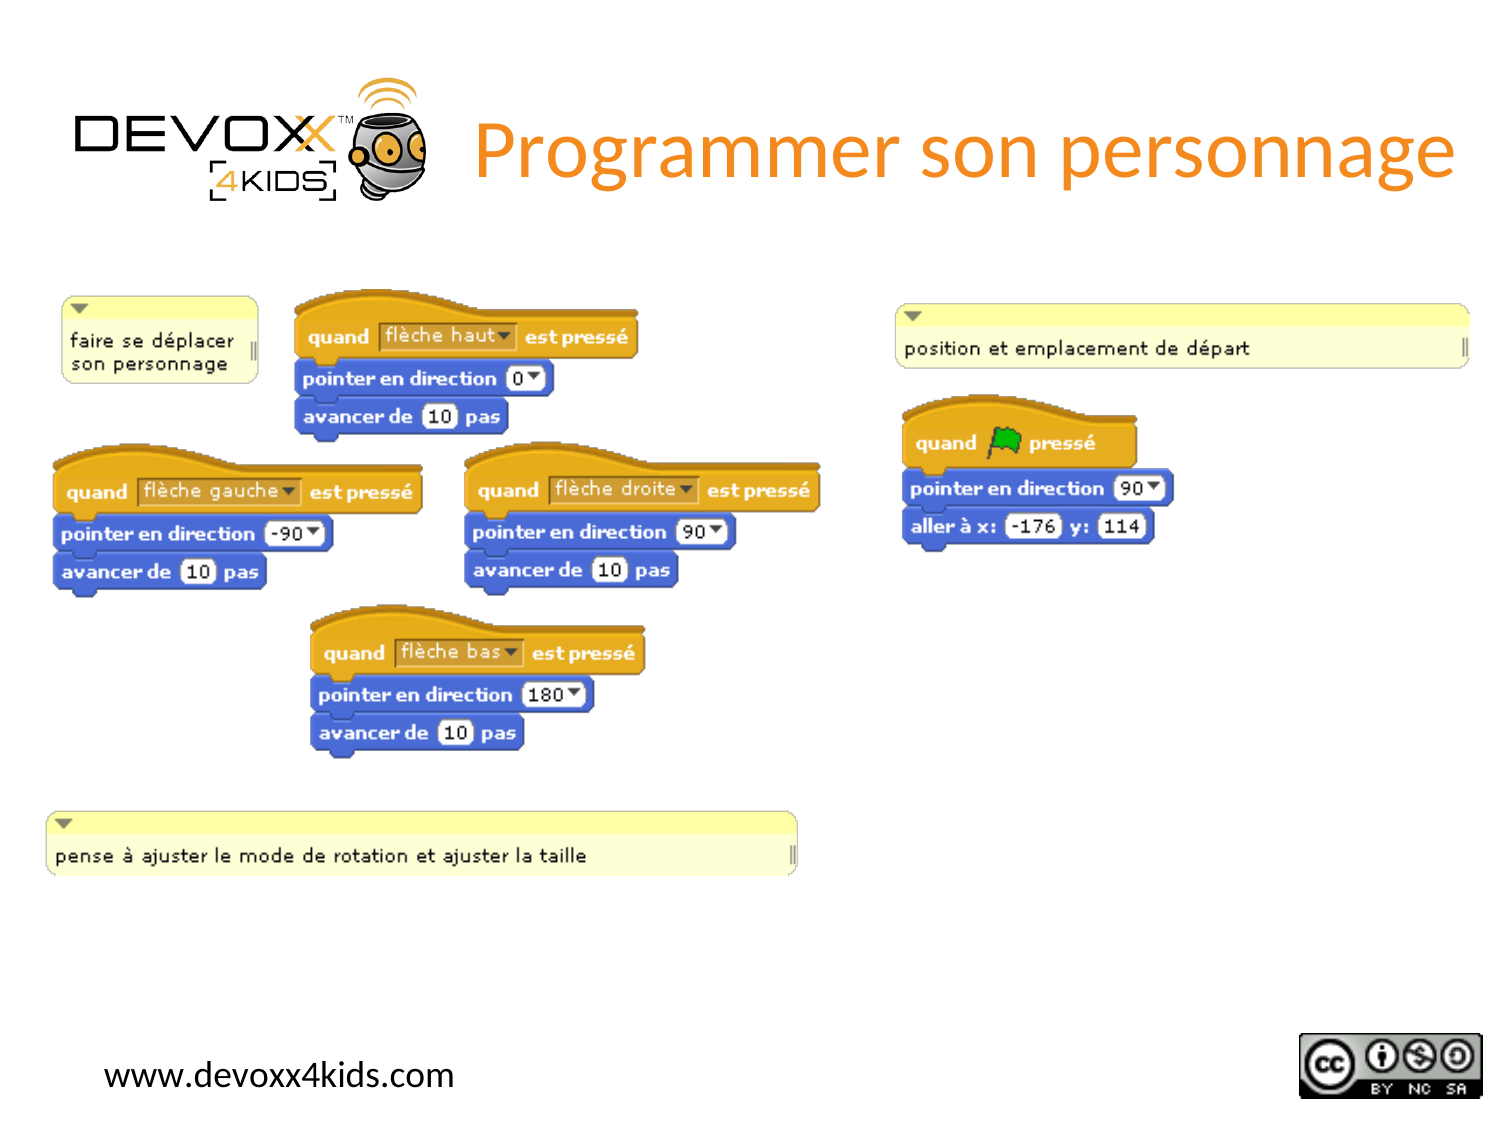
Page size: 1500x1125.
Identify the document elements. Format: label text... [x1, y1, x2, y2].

picture [43, 289, 1470, 876]
picture [1299, 1033, 1483, 1099]
title Programmer son personnage [432, 86, 1500, 230]
picture [75, 77, 426, 201]
